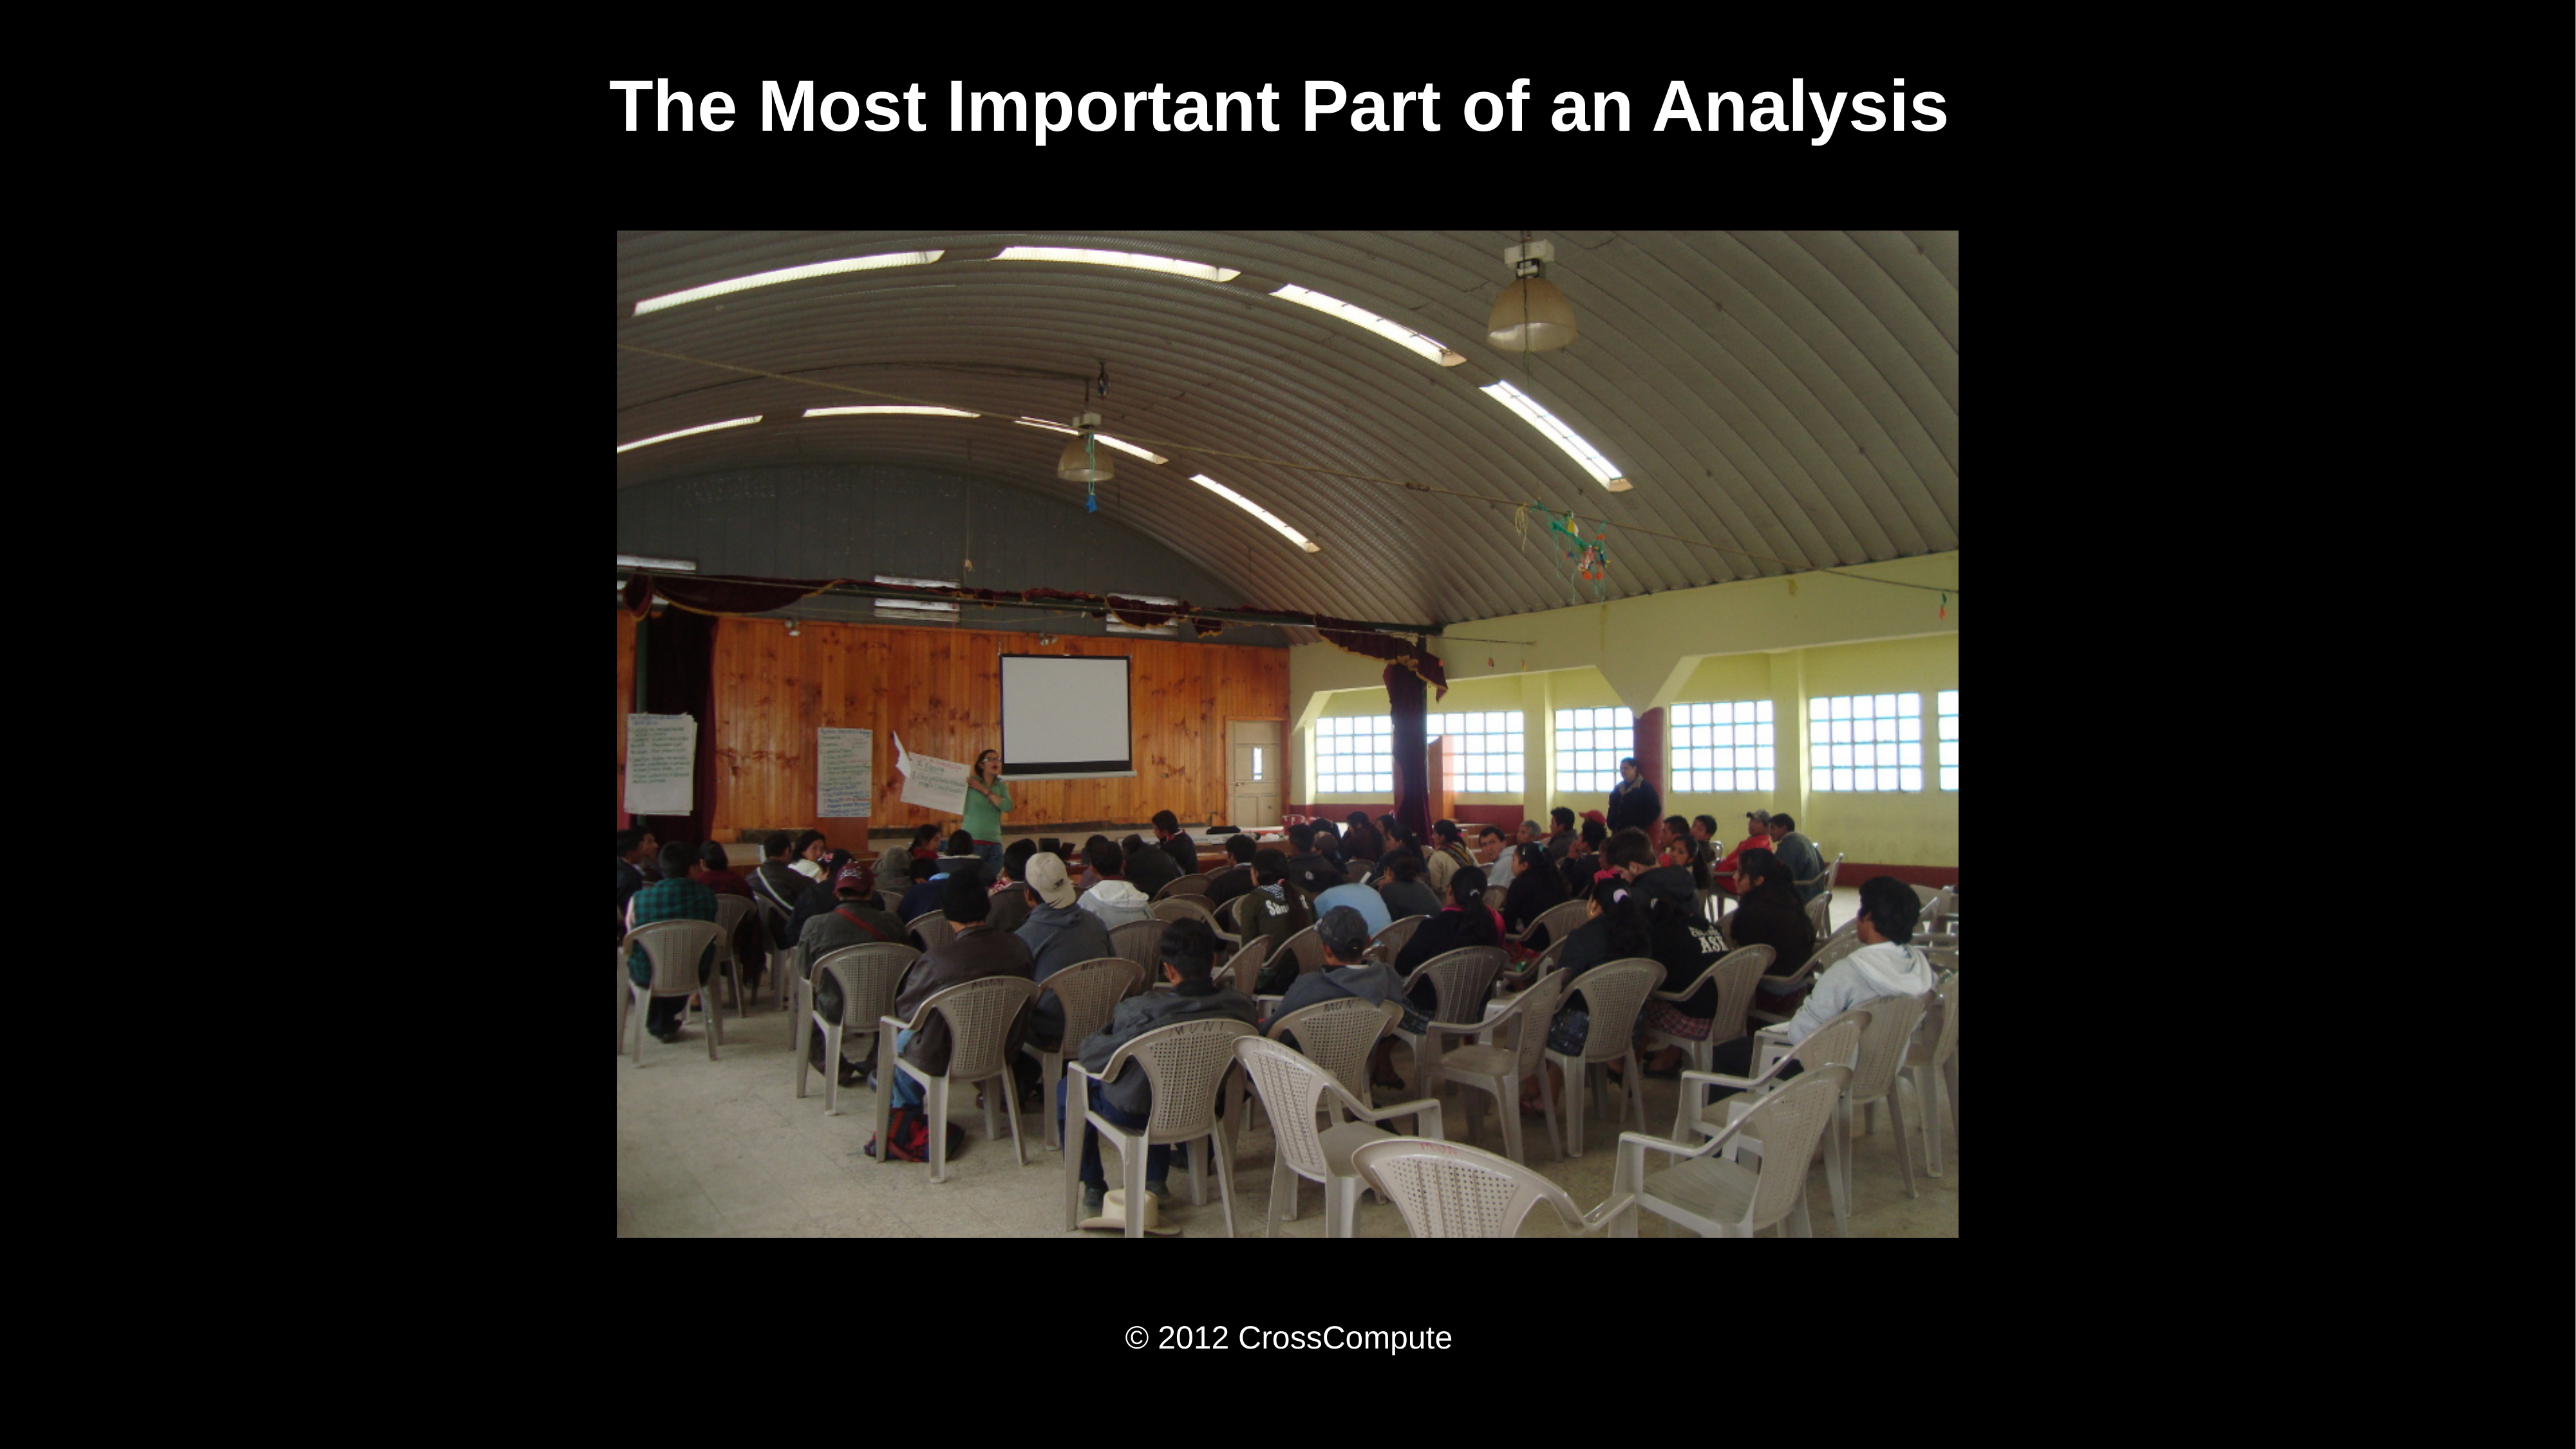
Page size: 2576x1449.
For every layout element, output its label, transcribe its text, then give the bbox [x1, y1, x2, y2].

picture [617, 231, 1959, 1238]
title The Most Important Part of an Analysis [72, 19, 2488, 193]
